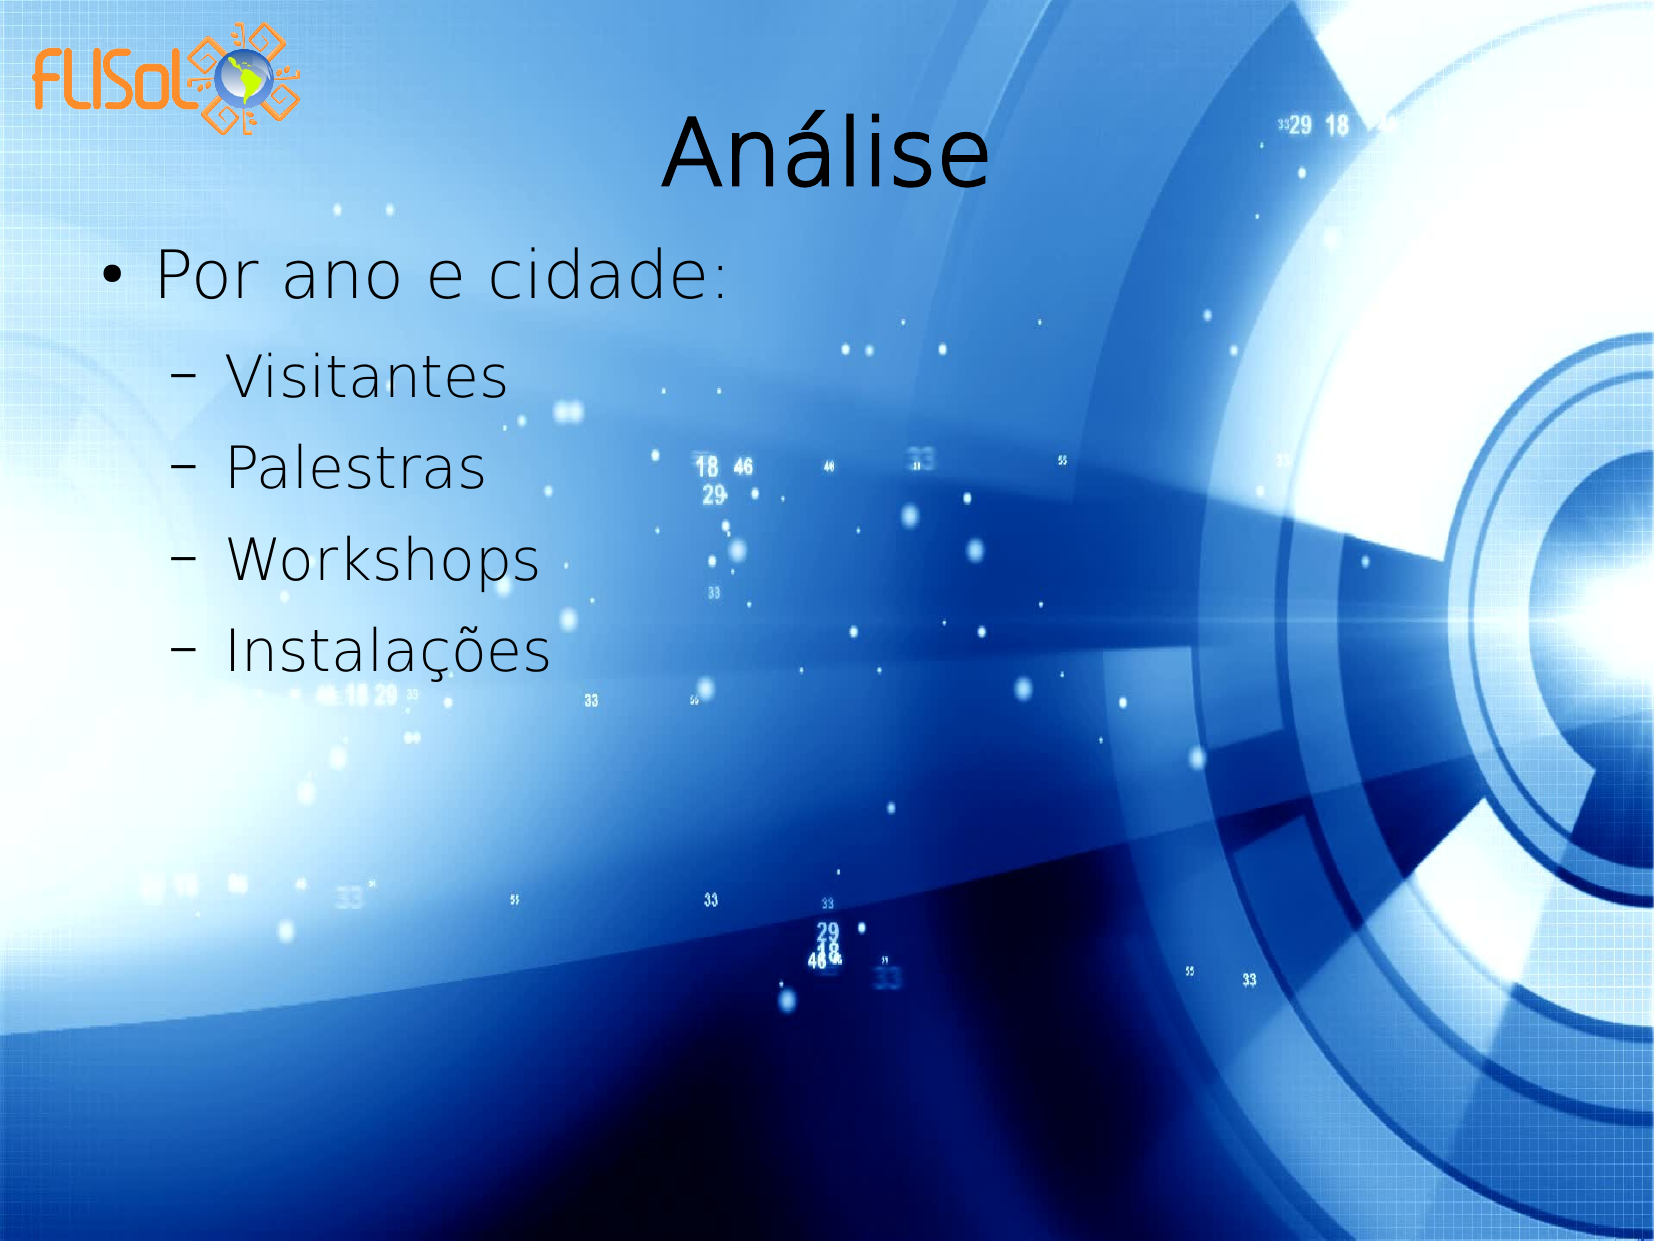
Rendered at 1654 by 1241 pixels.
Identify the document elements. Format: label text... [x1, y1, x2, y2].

title Análise [82, 49, 1571, 236]
list Por ano e cidade: Visitantes Palestras Workshops Instalações [82, 236, 1571, 1123]
picture [0, 0, 1654, 1241]
